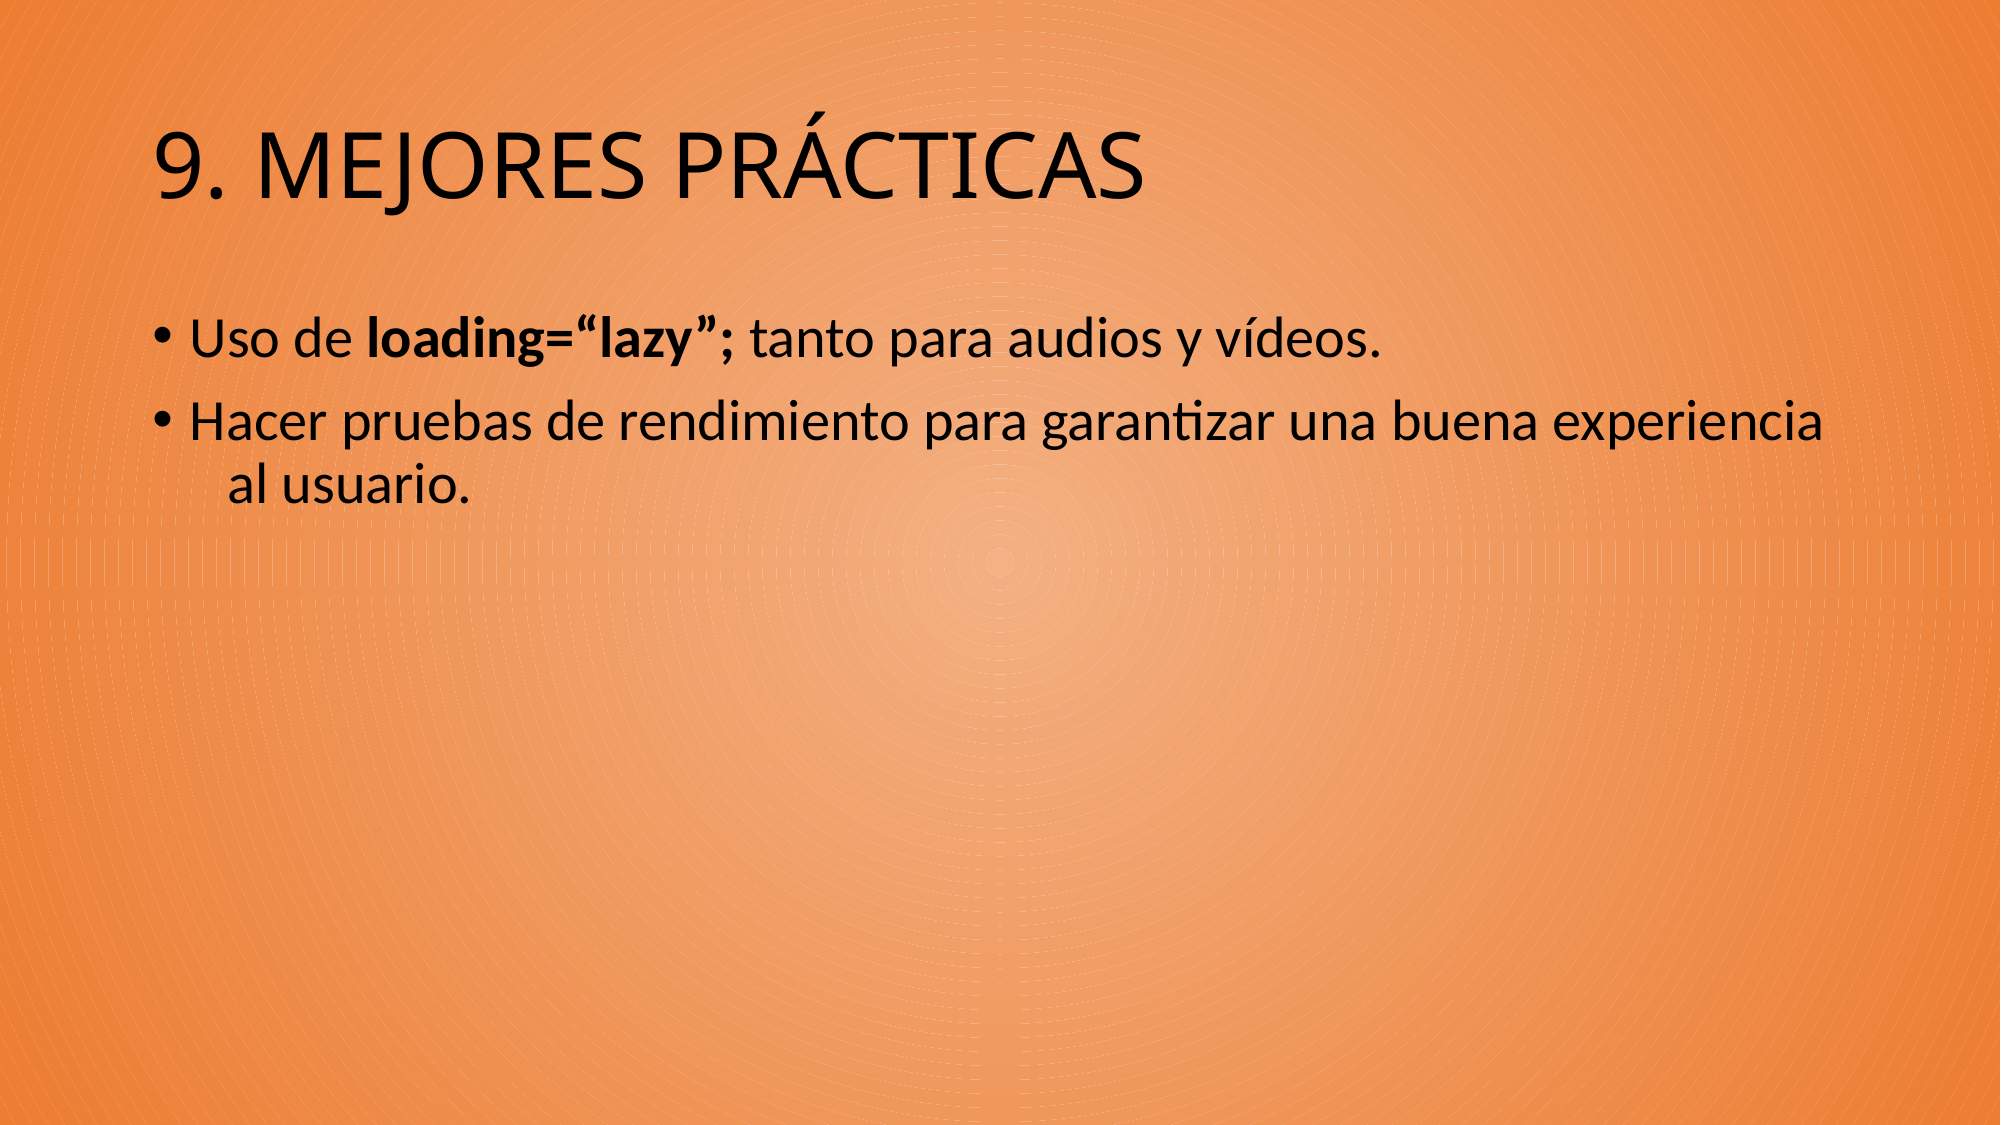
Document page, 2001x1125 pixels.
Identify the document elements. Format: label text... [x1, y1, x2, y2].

list Uso de loading=“lazy”; tanto para audios y vídeos. Hacer pruebas de rendimiento para garantizar una buena experiencia al usuario. [137, 299, 1863, 1014]
title 9. MEJORES PRÁCTICAS [137, 59, 1863, 278]
